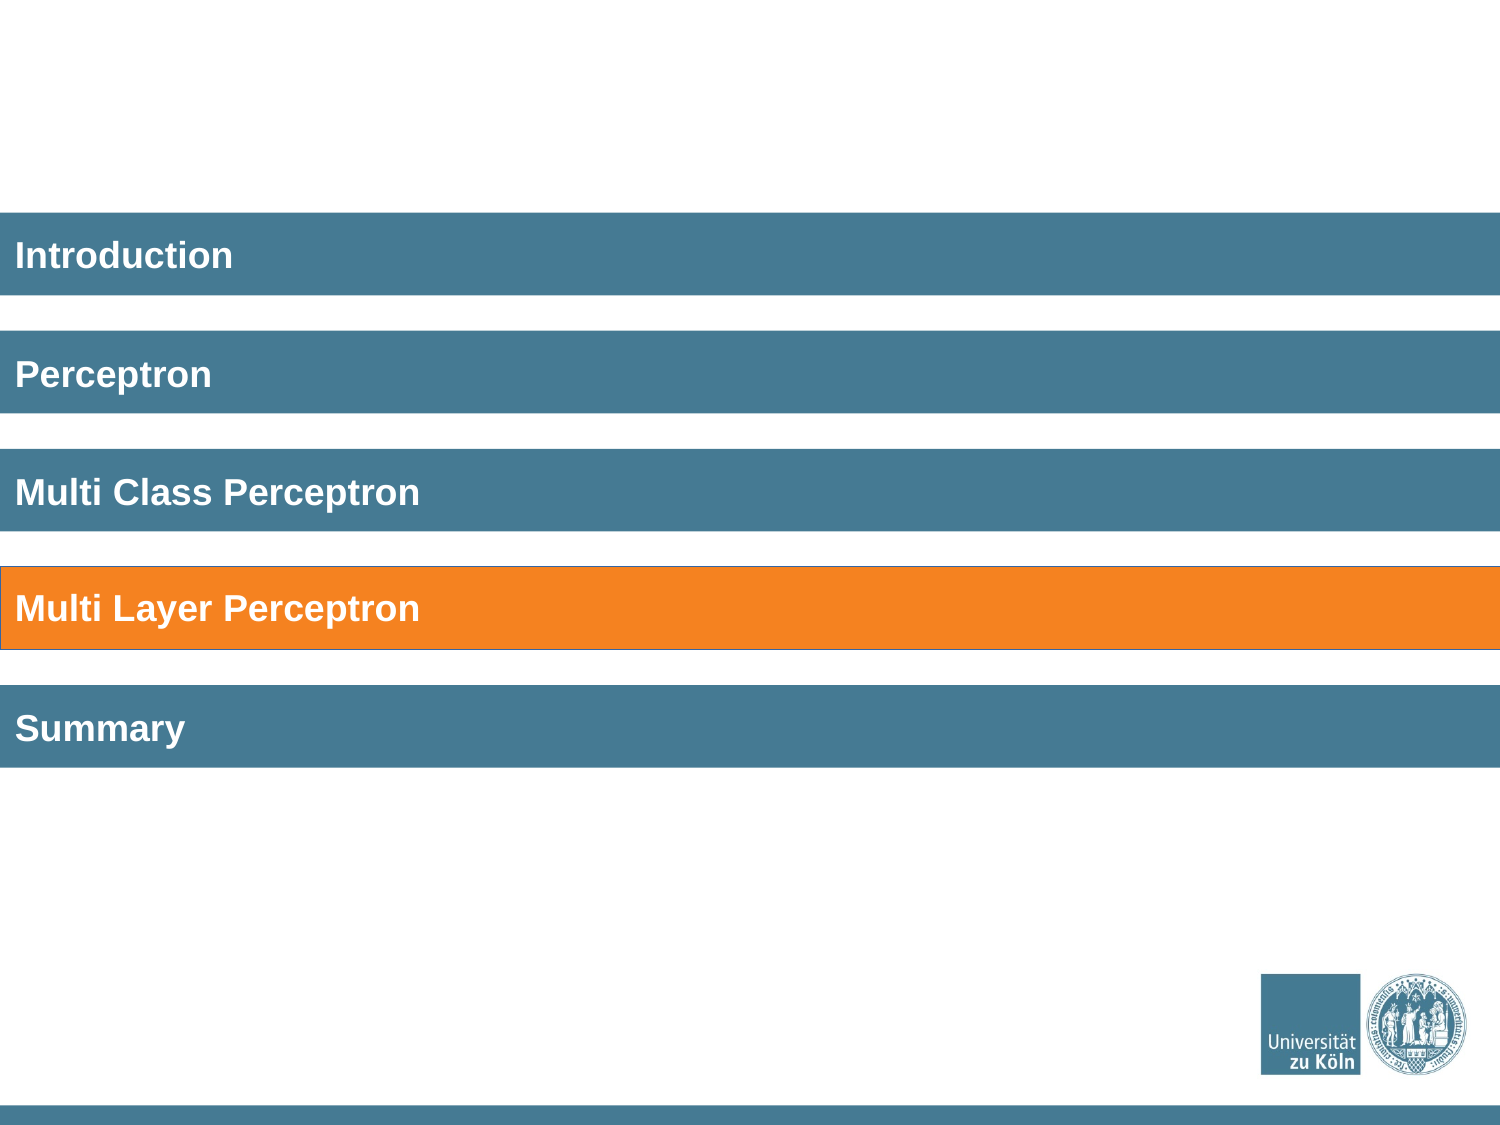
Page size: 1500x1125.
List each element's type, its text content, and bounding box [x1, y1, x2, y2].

picture [1257, 969, 1471, 1079]
text_box Multi Layer Perceptron [0, 566, 1500, 650]
